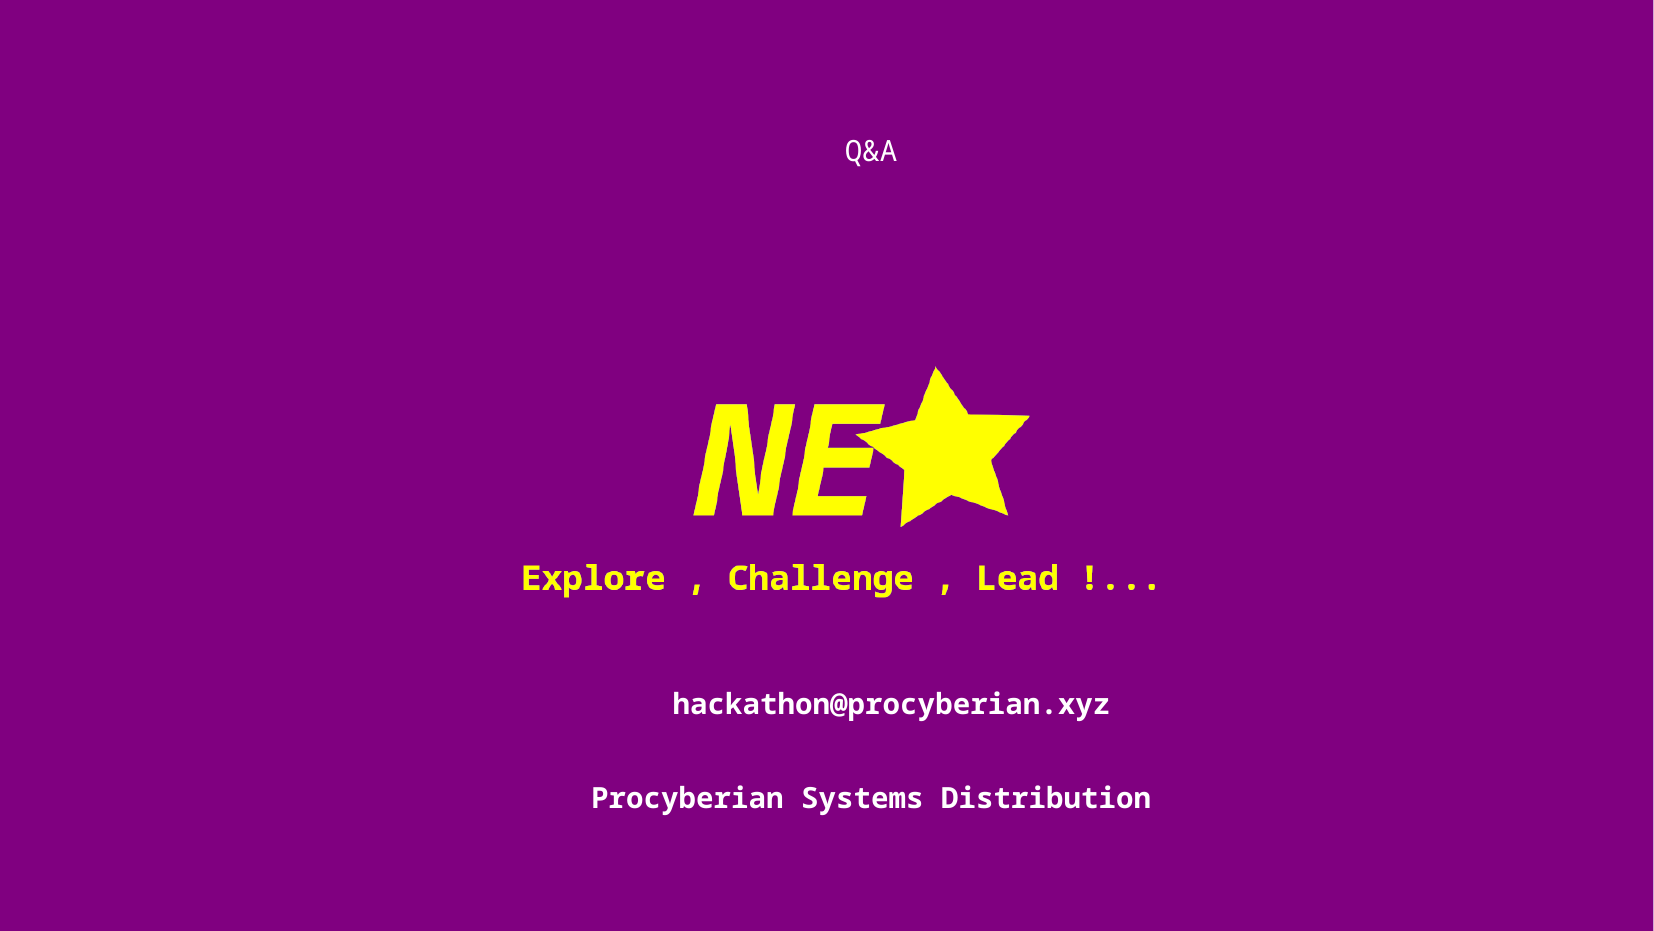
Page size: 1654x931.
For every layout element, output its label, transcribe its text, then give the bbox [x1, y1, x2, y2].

picture [0, 0, 1654, 931]
text_box Procyberian Systems Distribution [337, 750, 1405, 845]
text_box Q&A [337, 102, 1405, 198]
text_box hackathon@procyberian.xyz [357, 655, 1426, 751]
